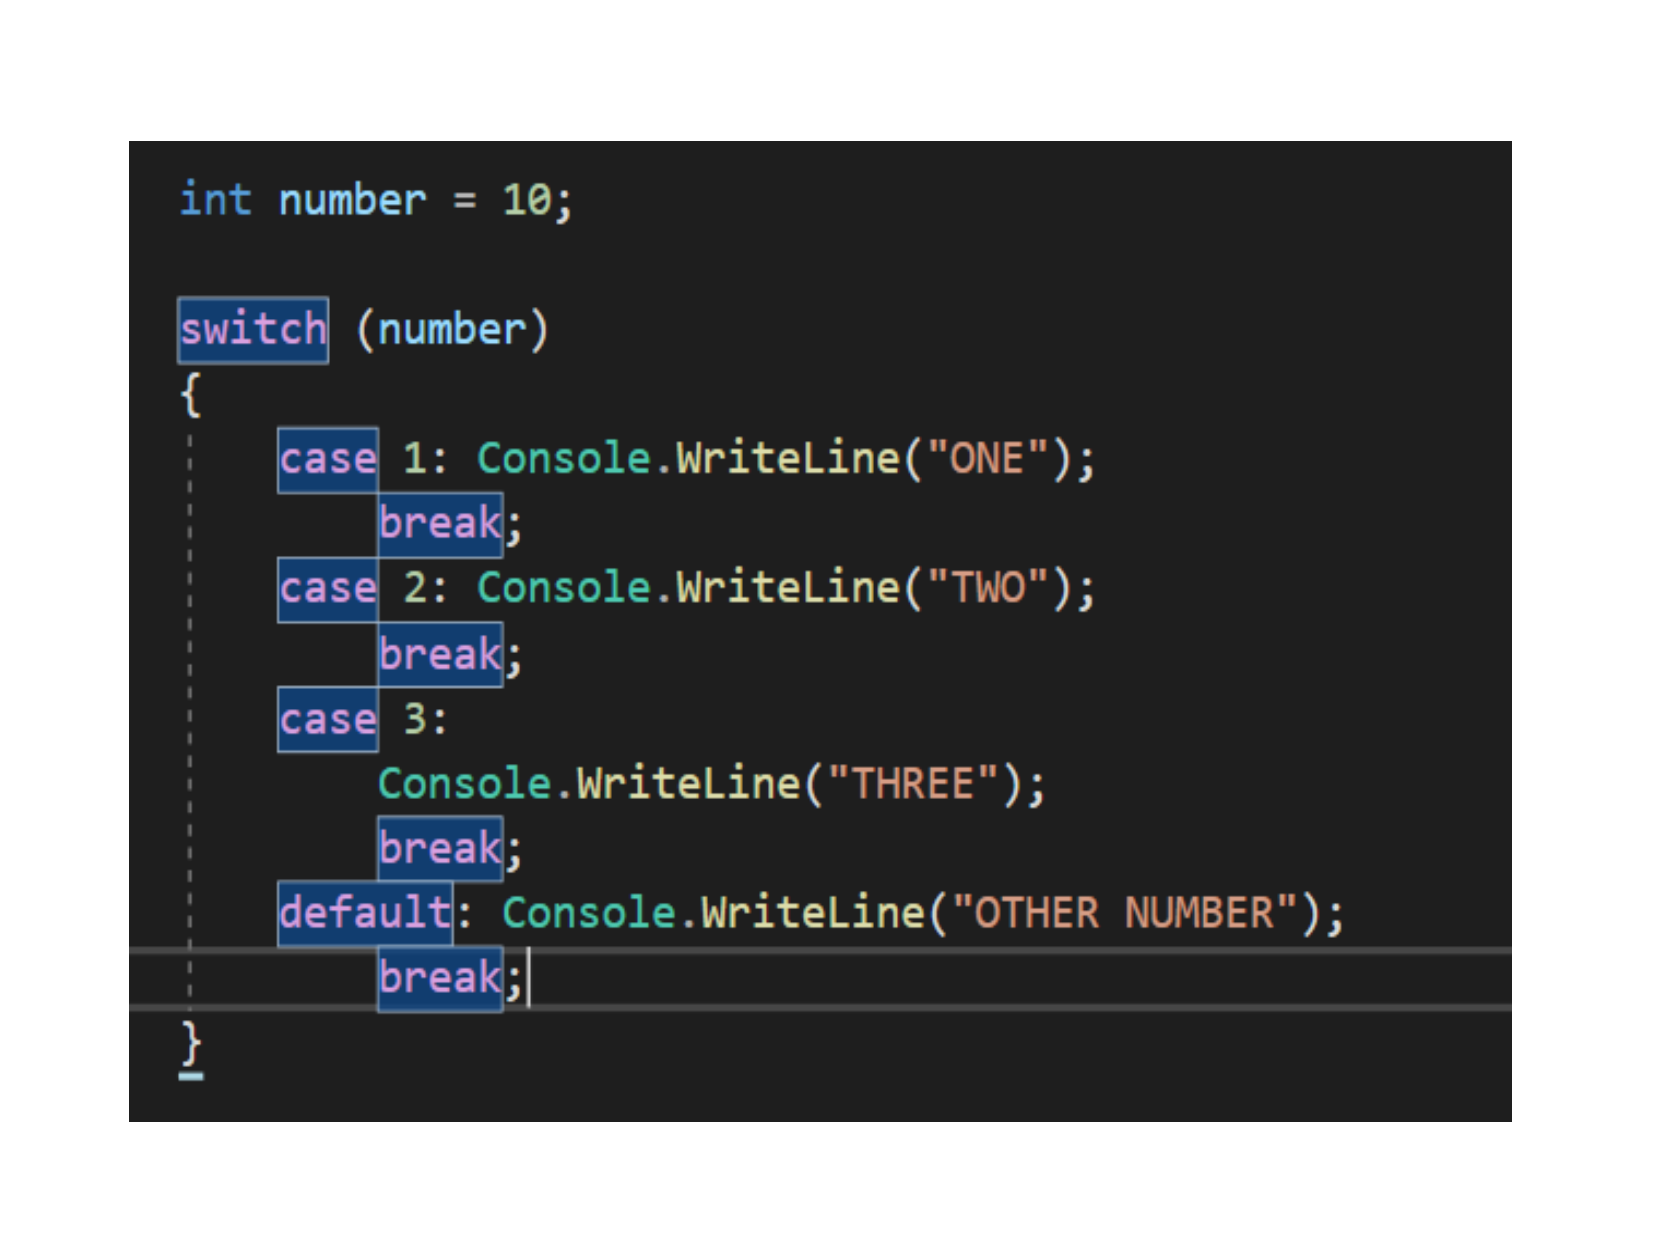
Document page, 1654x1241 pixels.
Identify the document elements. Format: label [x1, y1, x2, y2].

picture [129, 141, 1512, 1123]
